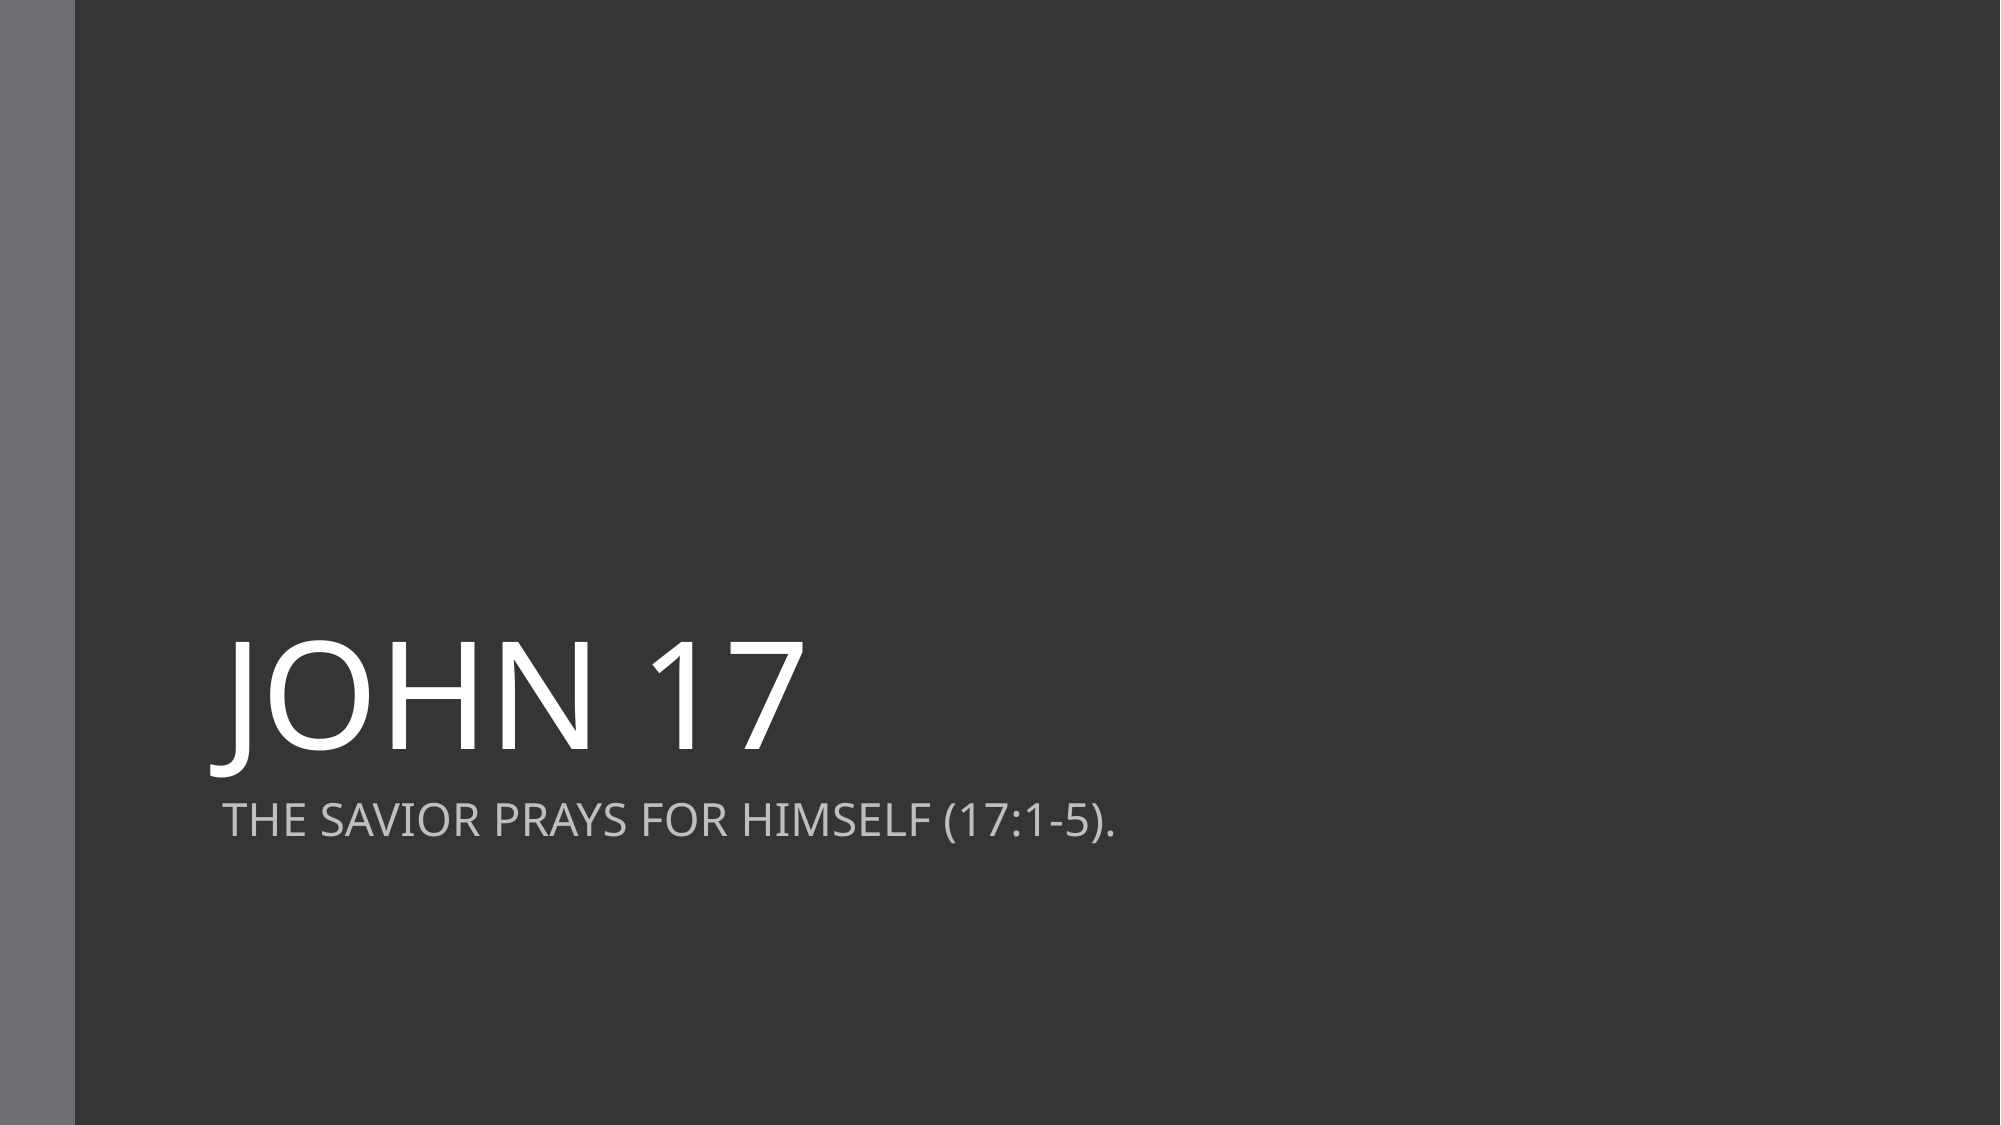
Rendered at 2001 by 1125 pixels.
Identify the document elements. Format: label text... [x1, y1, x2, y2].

subtitle THE SAVIOR PRAYS FOR HIMSELF (17:1-5). [206, 787, 1752, 1066]
title JOHN 17 [206, 124, 1752, 787]
